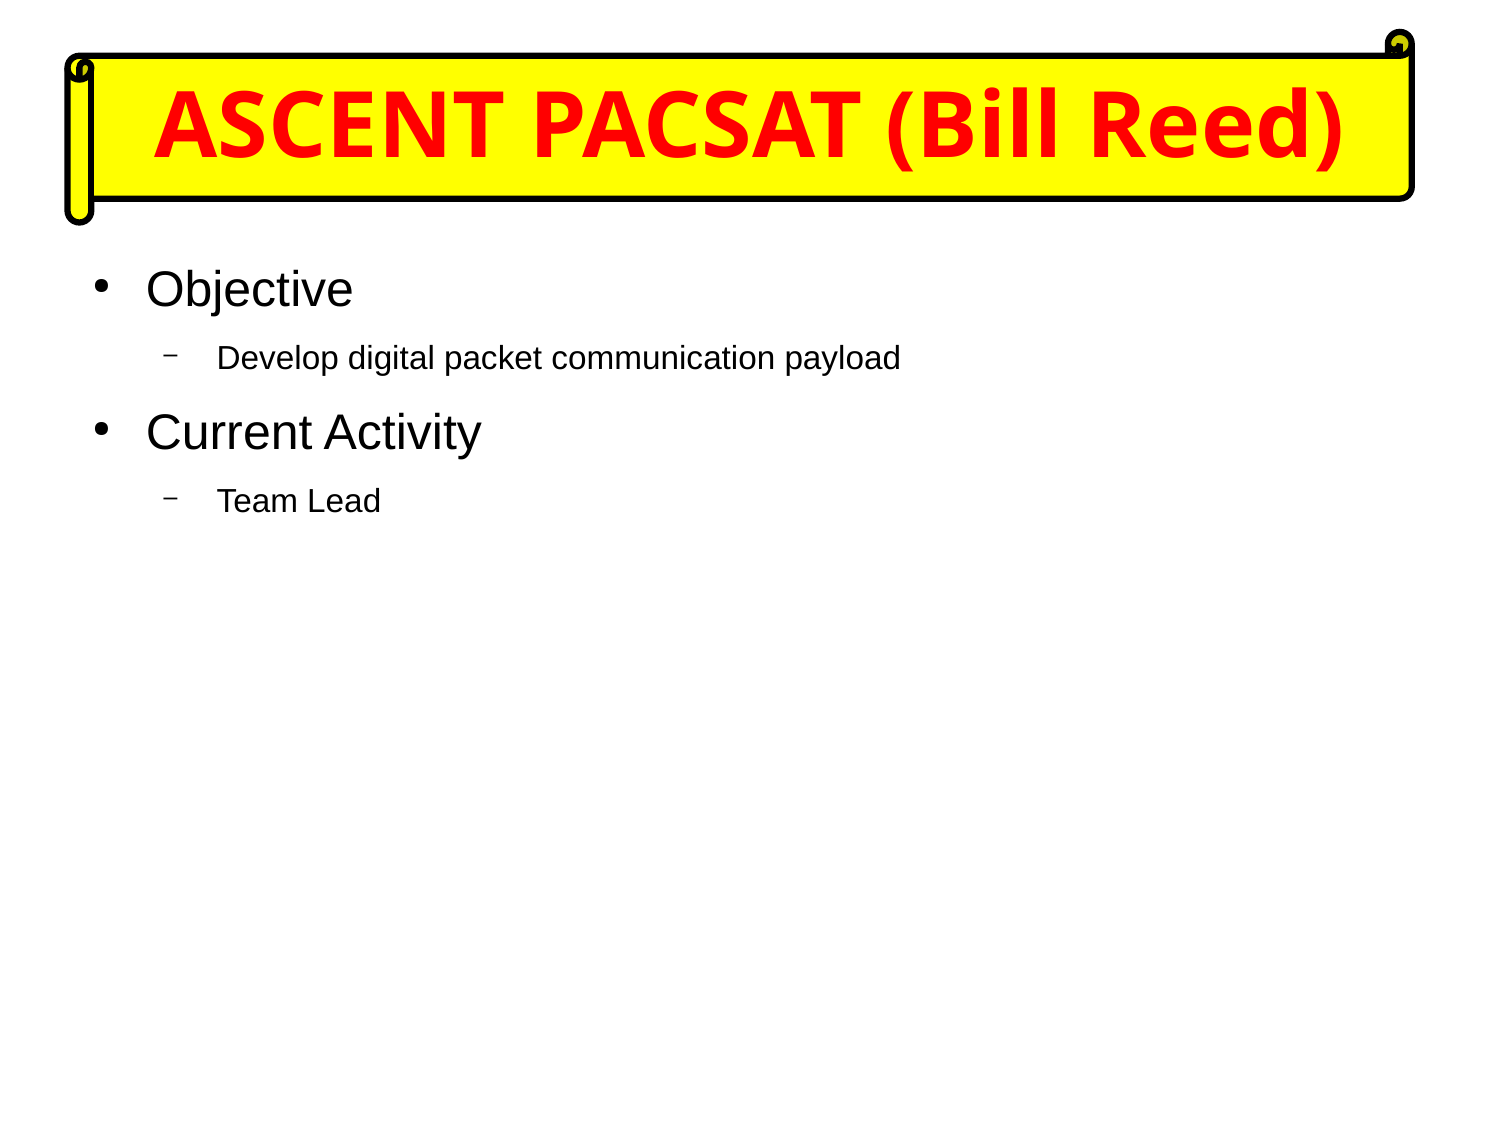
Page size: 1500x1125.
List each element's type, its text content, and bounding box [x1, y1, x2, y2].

text_box [67, 184, 1412, 223]
text_box [72, 31, 1412, 58]
text_box ASCENT PACSAT (Bill Reed) [0, 58, 1500, 184]
list Objective Develop digital packet communication payload Current Activity Team Lead [75, 263, 1425, 916]
